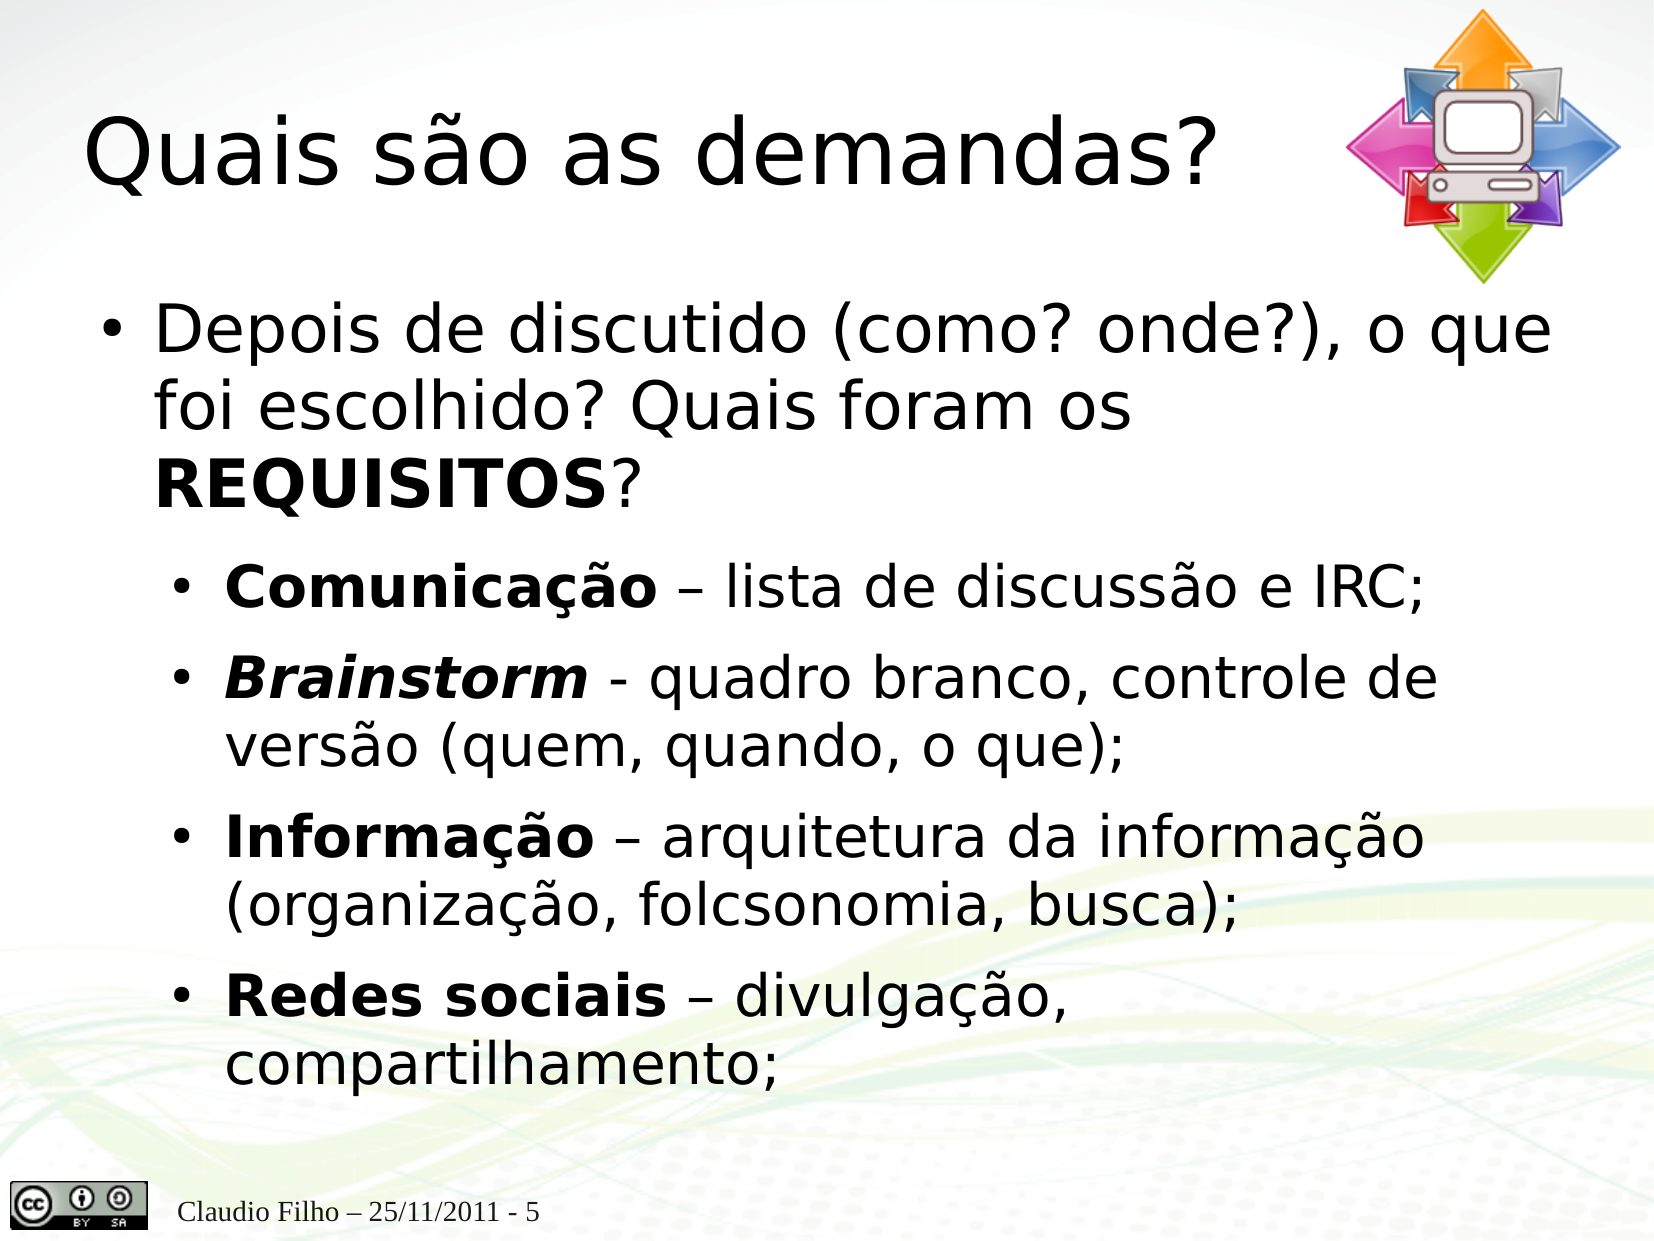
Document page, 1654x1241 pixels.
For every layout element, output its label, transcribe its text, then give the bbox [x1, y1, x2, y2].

list Depois de discutido (como? onde?), o que foi escolhido? Quais foram os REQUISITOS? Comunicação – lista de discussão e IRC; Brainstorm - quadro branco, controle de versão (quem, quando, o que); Informação – arquitetura da informação (organização, folcsonomia, busca); Redes sociais – divulgação, compartilhamento; [82, 290, 1571, 1109]
picture [10, 1181, 148, 1230]
title Quais são as demandas? [82, 49, 1300, 257]
picture [0, 0, 1654, 325]
